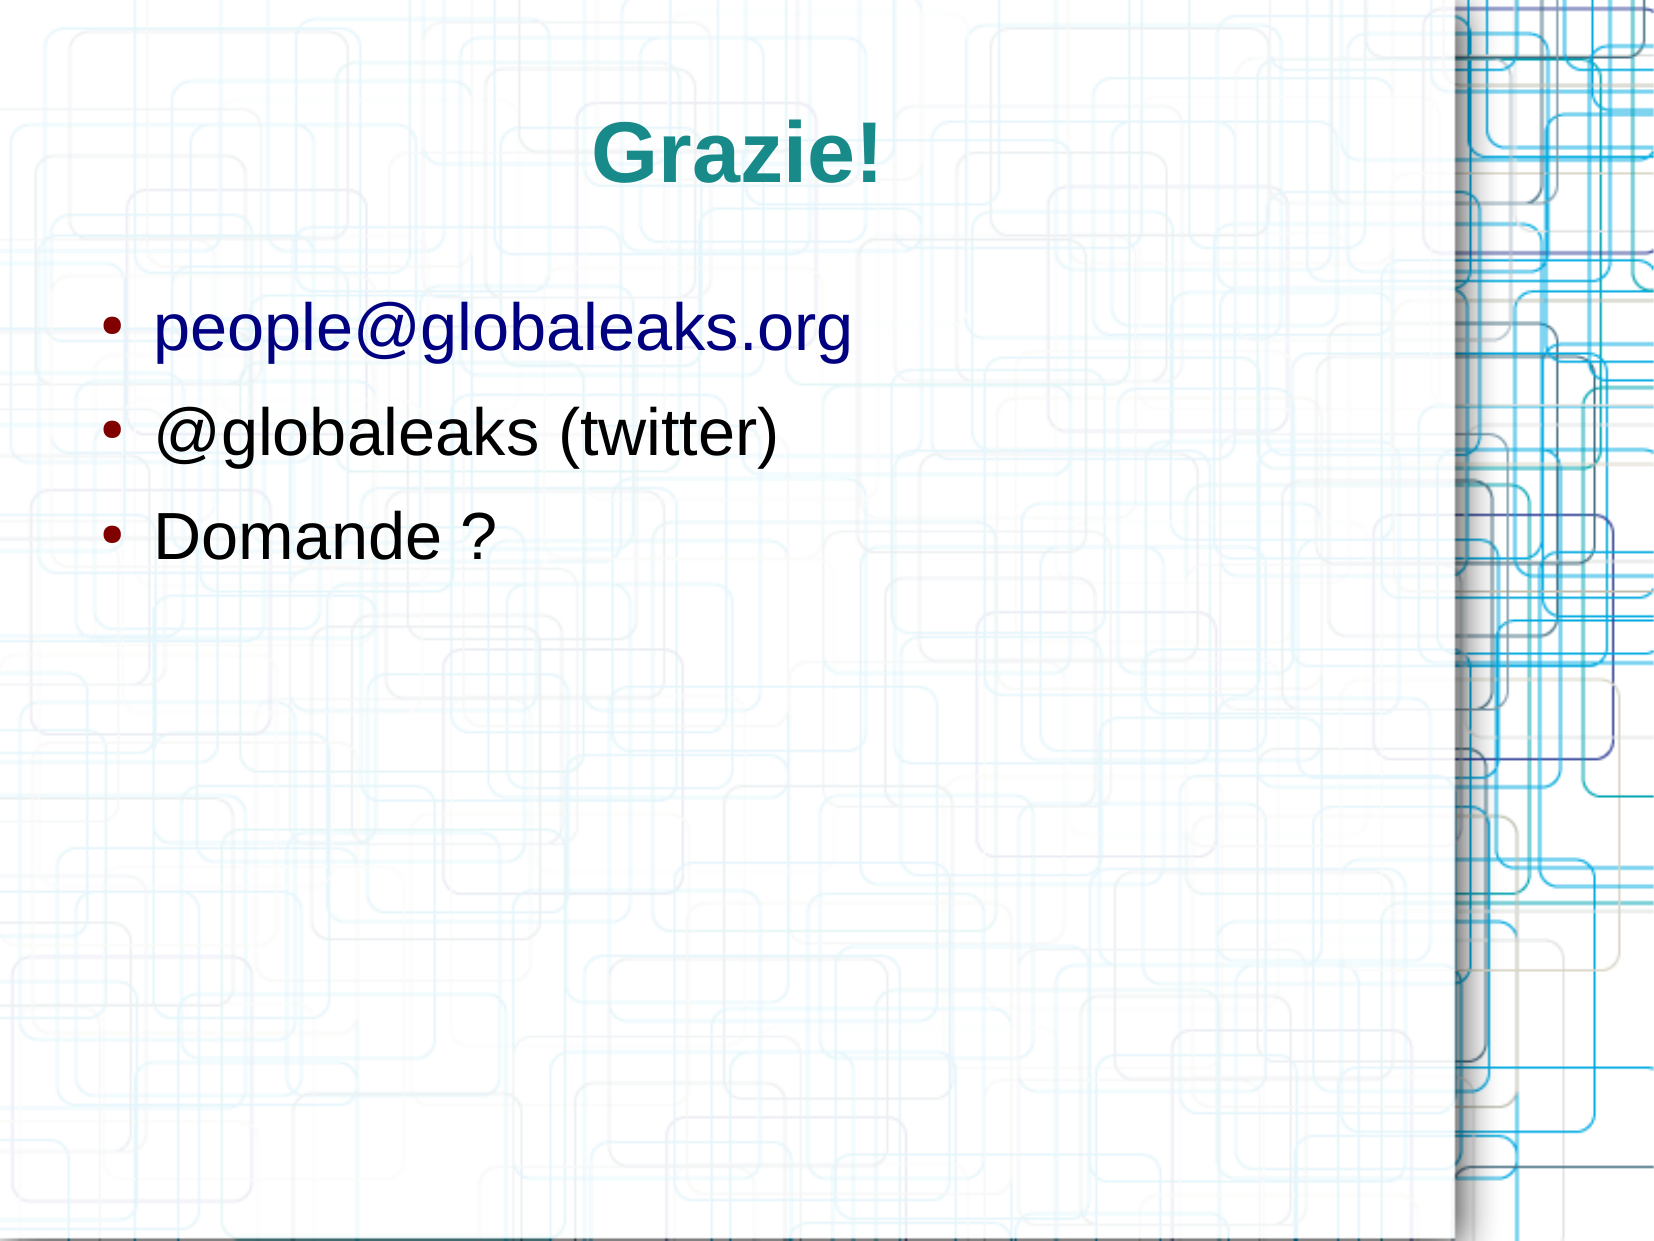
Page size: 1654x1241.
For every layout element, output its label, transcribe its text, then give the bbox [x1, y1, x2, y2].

picture [0, 0, 1654, 1241]
list people@globaleaks.org @globaleaks (twitter) Domande ? [82, 290, 1418, 1171]
title Grazie! [59, 49, 1418, 257]
